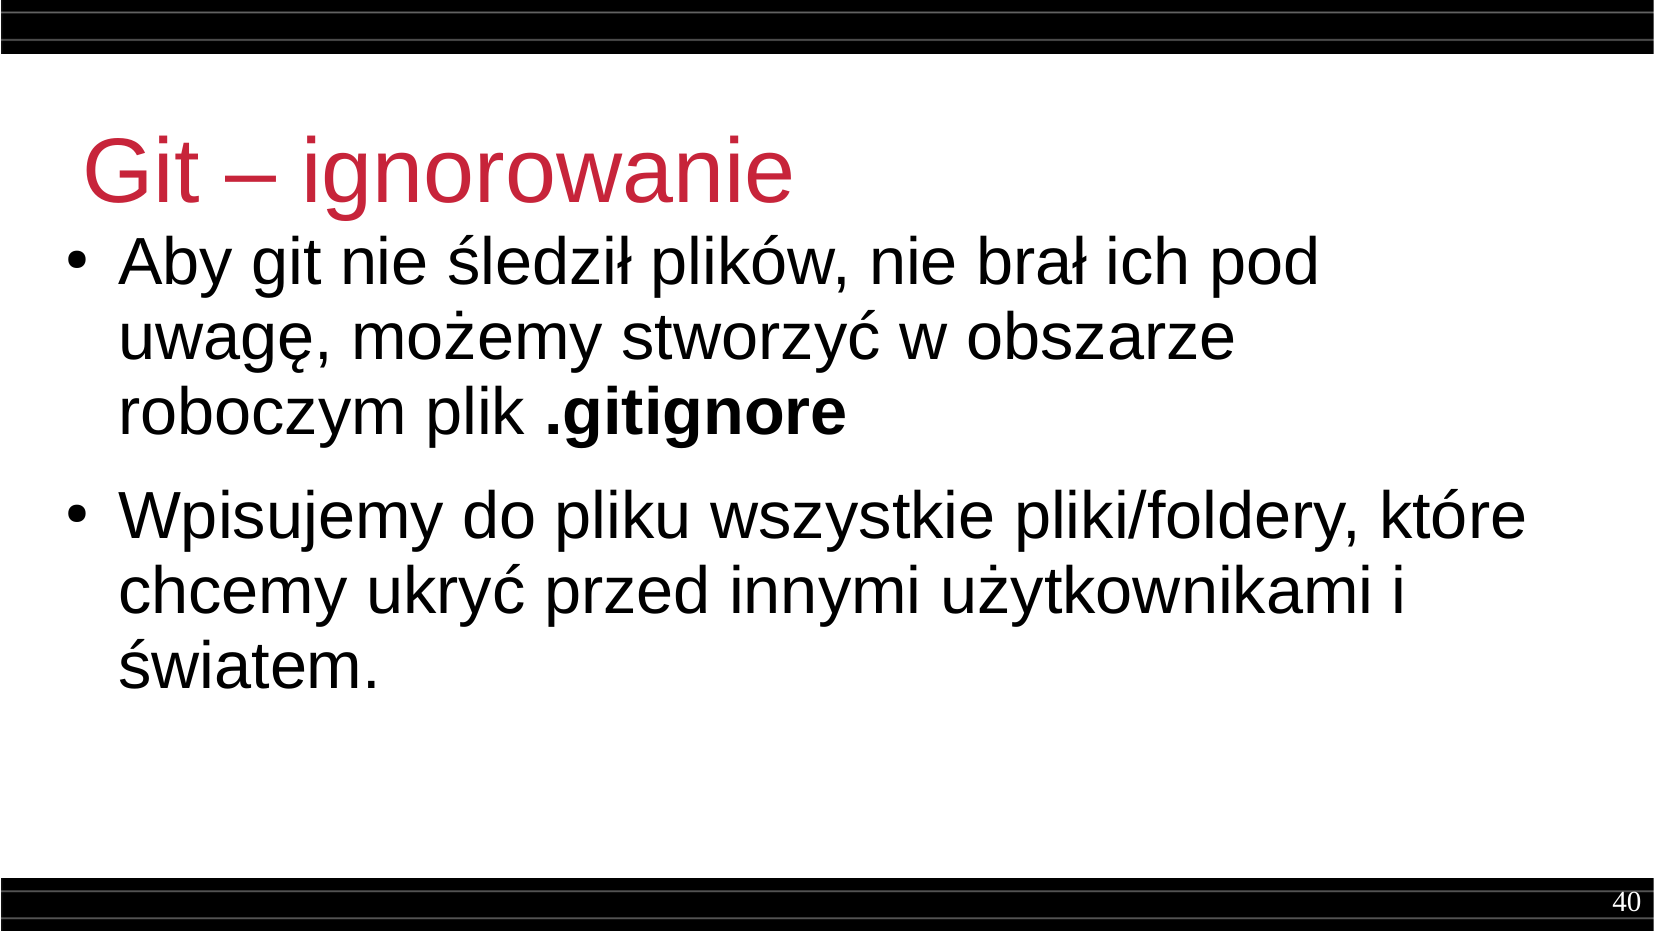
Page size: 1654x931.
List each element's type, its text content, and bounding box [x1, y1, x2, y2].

title Git – ignorowanie [82, 92, 1571, 249]
picture [1, 878, 1654, 931]
picture [1, 0, 1654, 54]
list Aby git nie śledził plików, nie brał ich pod uwagę, możemy stworzyć w obszarze roboczym plik .gitignore Wpisujemy do pliku wszystkie pliki/foldery, które chcemy ukryć przed innymi użytkownikami i światem. [47, 224, 1536, 804]
